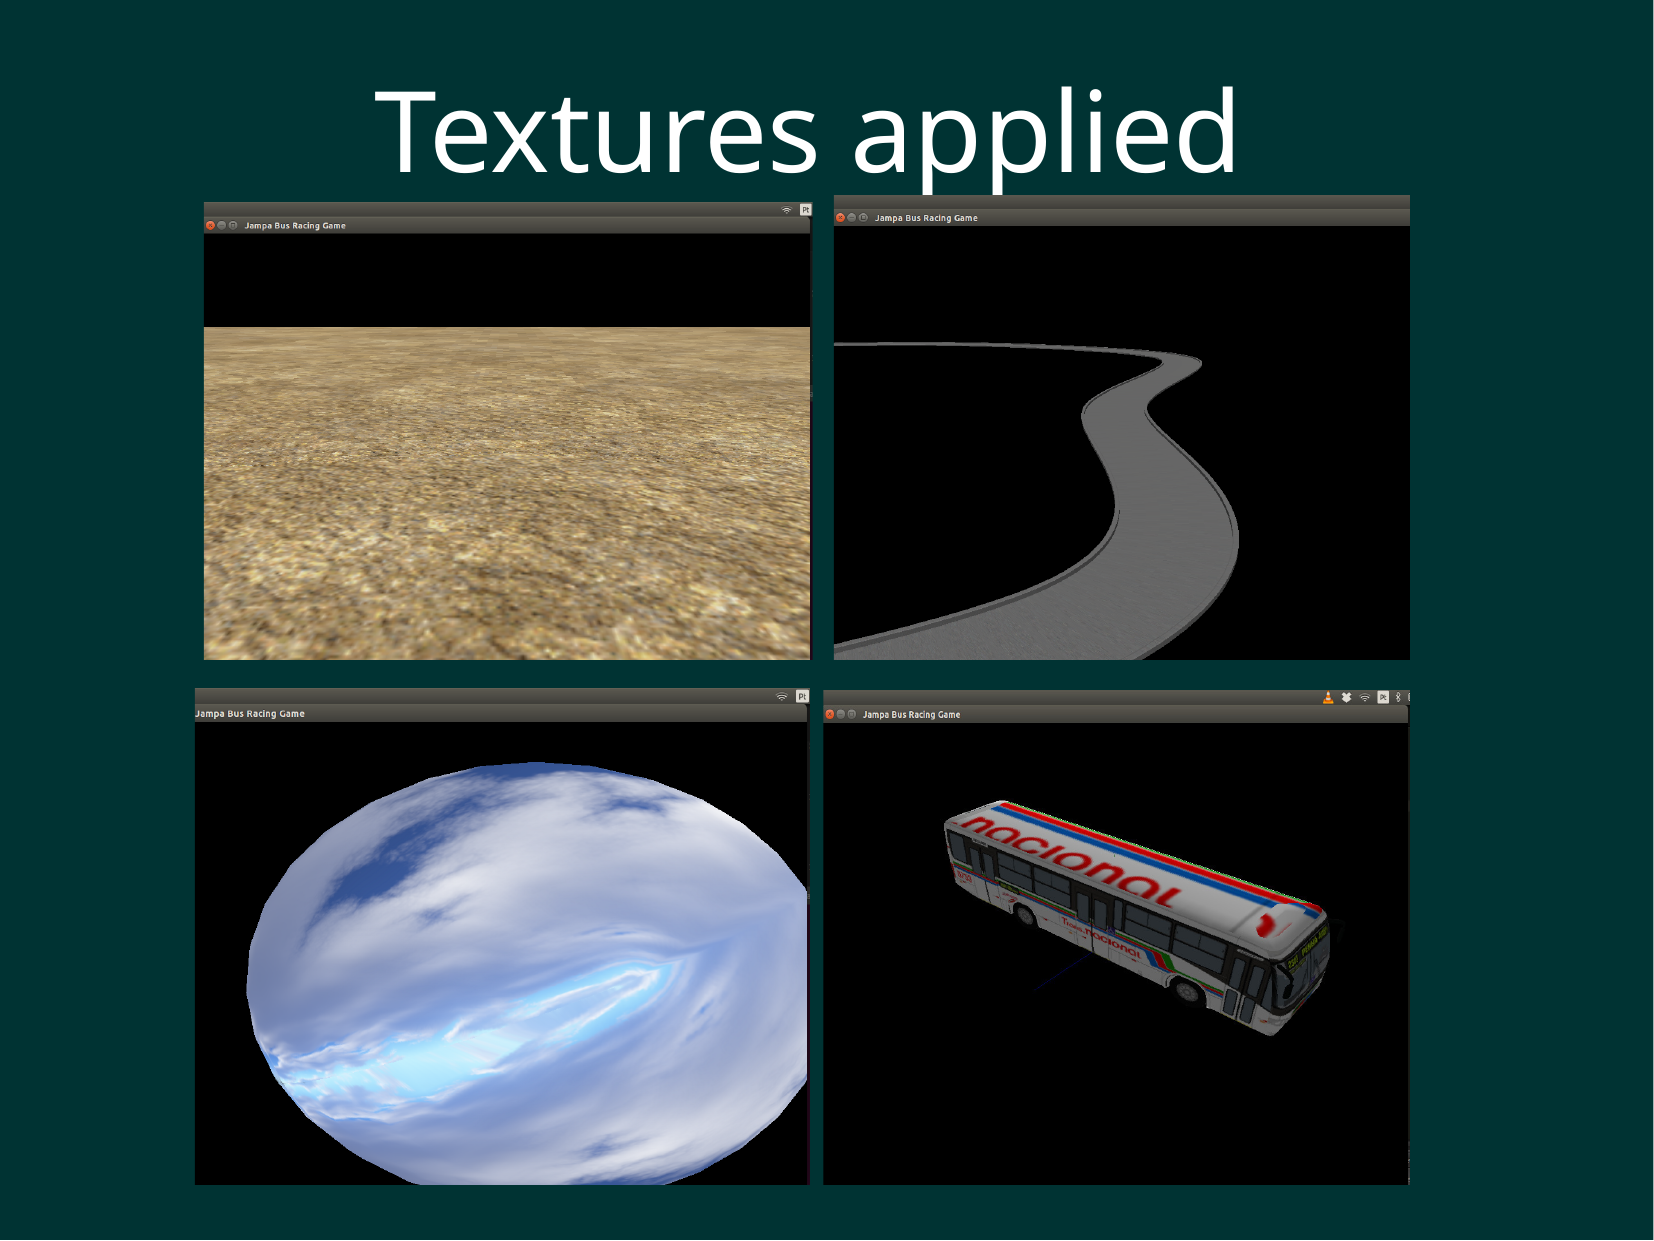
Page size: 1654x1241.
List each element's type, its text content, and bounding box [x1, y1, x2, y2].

text_box Textures applied [360, 45, 1291, 313]
picture [833, 195, 1411, 661]
picture [203, 202, 813, 661]
picture [823, 690, 1411, 1186]
picture [194, 688, 811, 1186]
